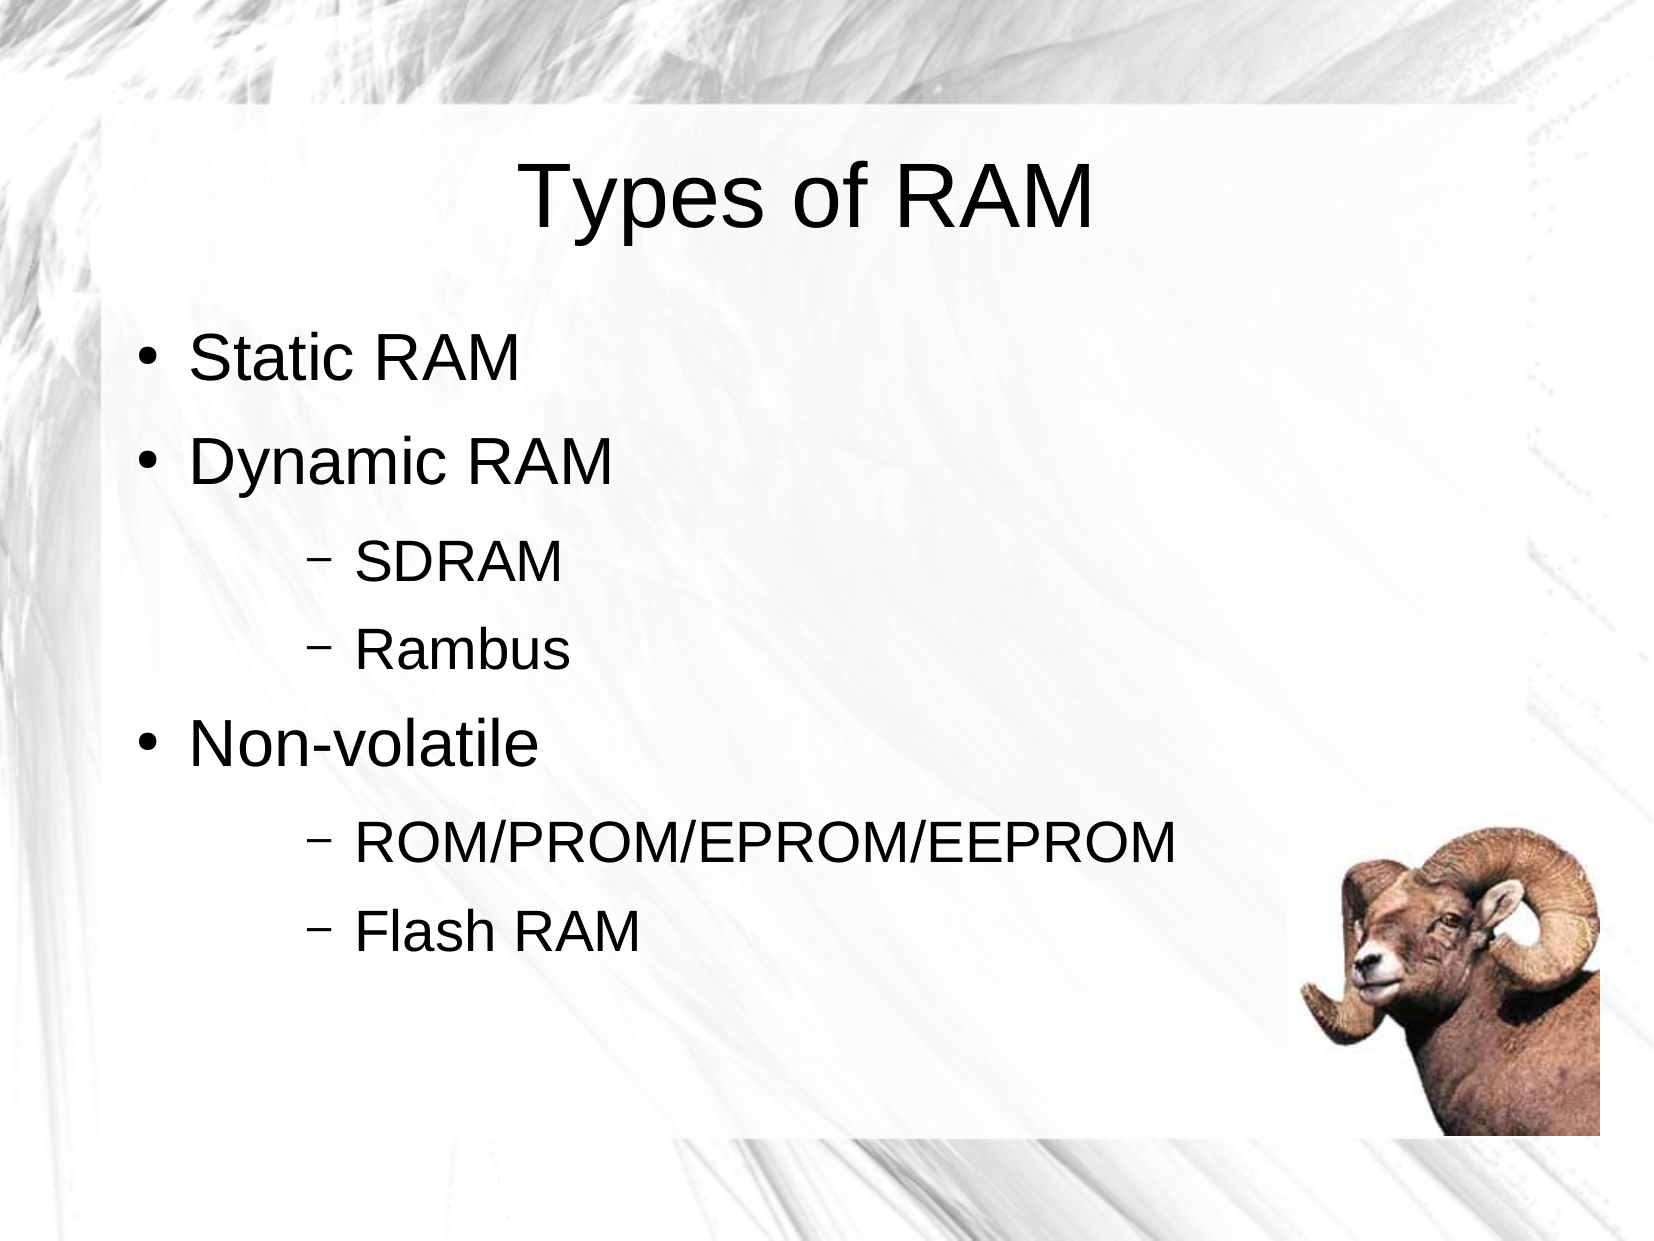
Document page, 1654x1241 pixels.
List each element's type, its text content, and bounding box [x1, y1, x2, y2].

list Static RAM Dynamic RAM SDRAM Rambus Non-volatile ROM/PROM/EPROM/EEPROM Flash RAM [118, 319, 1571, 1040]
title Types of RAM [118, 112, 1506, 281]
picture [0, 0, 1654, 1241]
